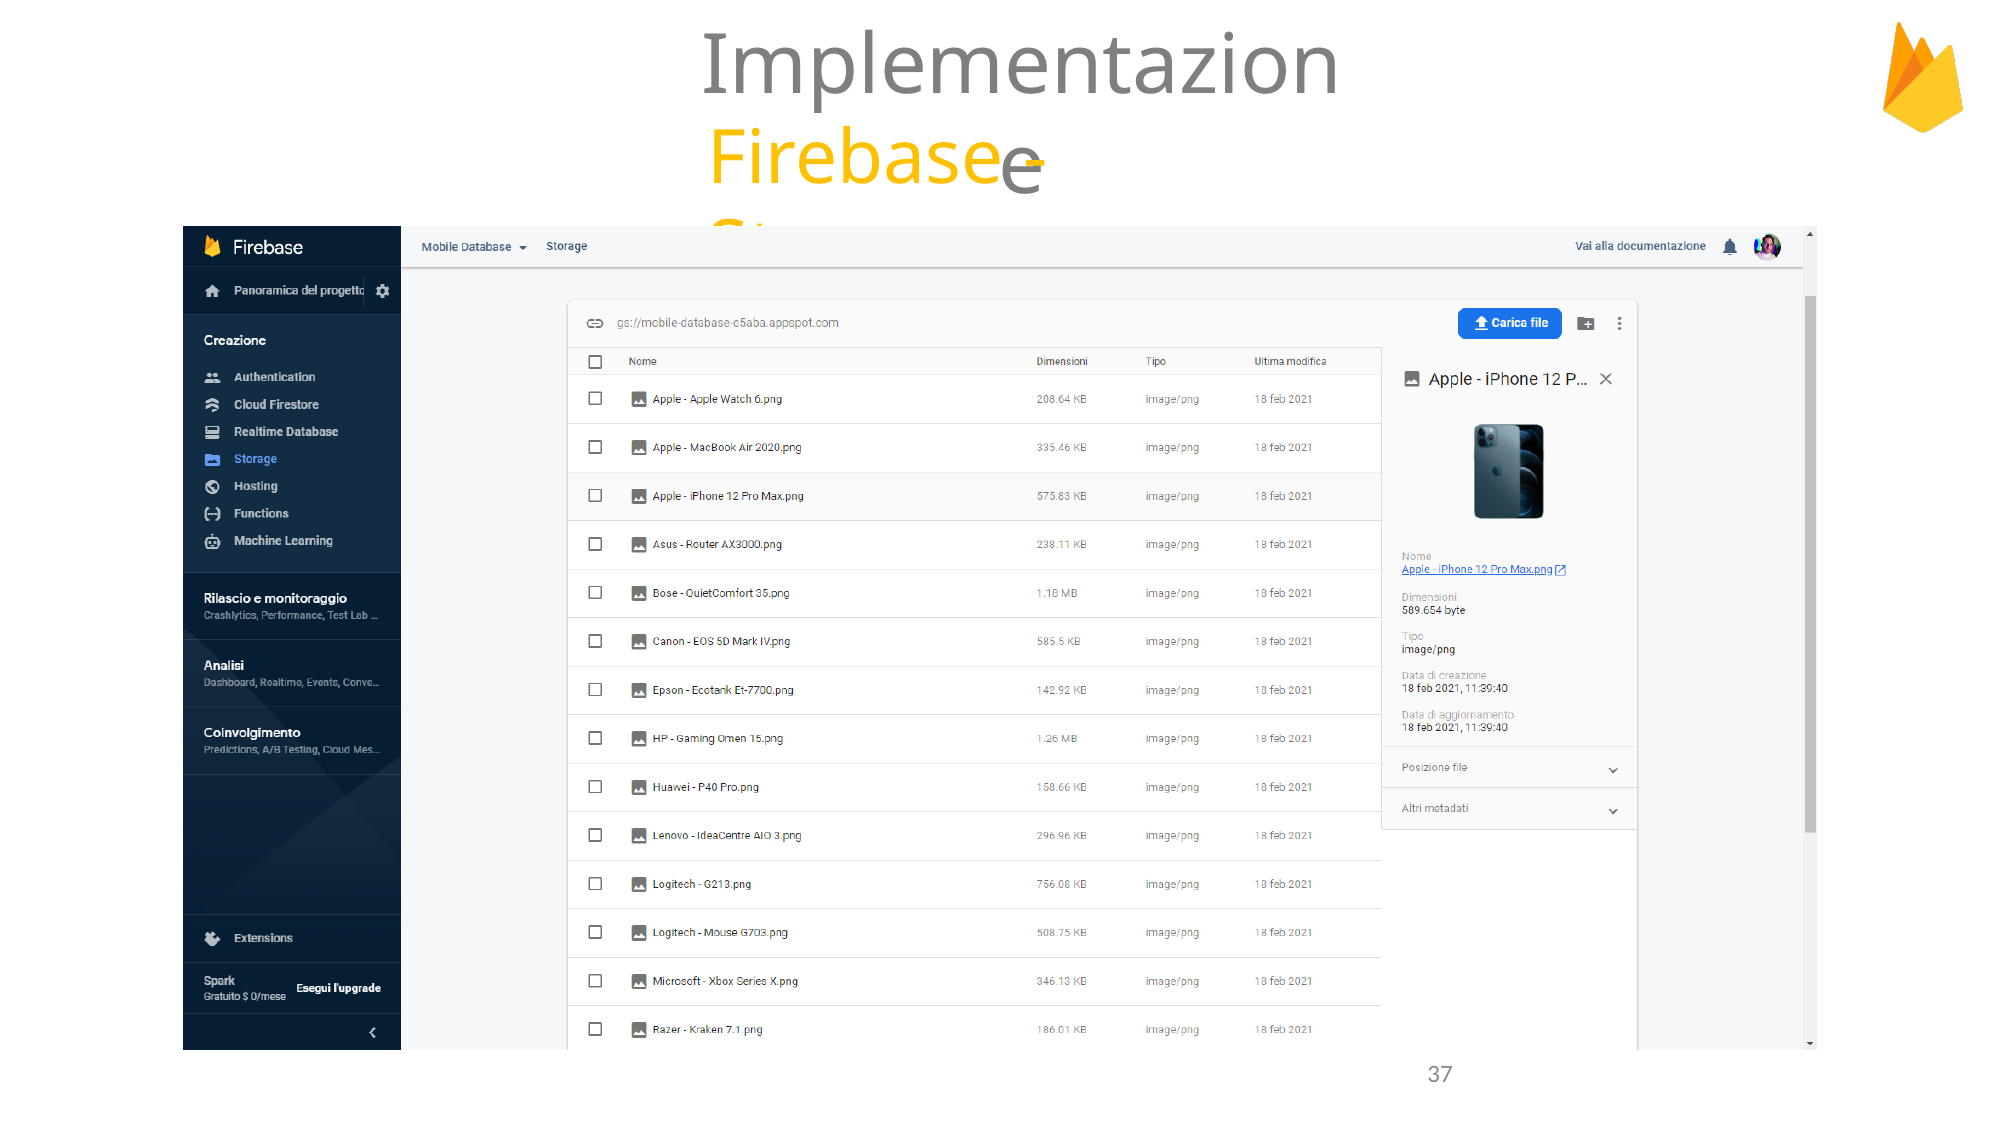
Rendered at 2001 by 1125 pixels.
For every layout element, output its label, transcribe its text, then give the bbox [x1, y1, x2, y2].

picture [183, 226, 1817, 1050]
text_box Implementazione [678, 2, 1366, 119]
picture [1845, 0, 2000, 155]
text_box [1412, 1042, 1863, 1103]
text_box Firebase - Storage [692, 101, 1352, 208]
